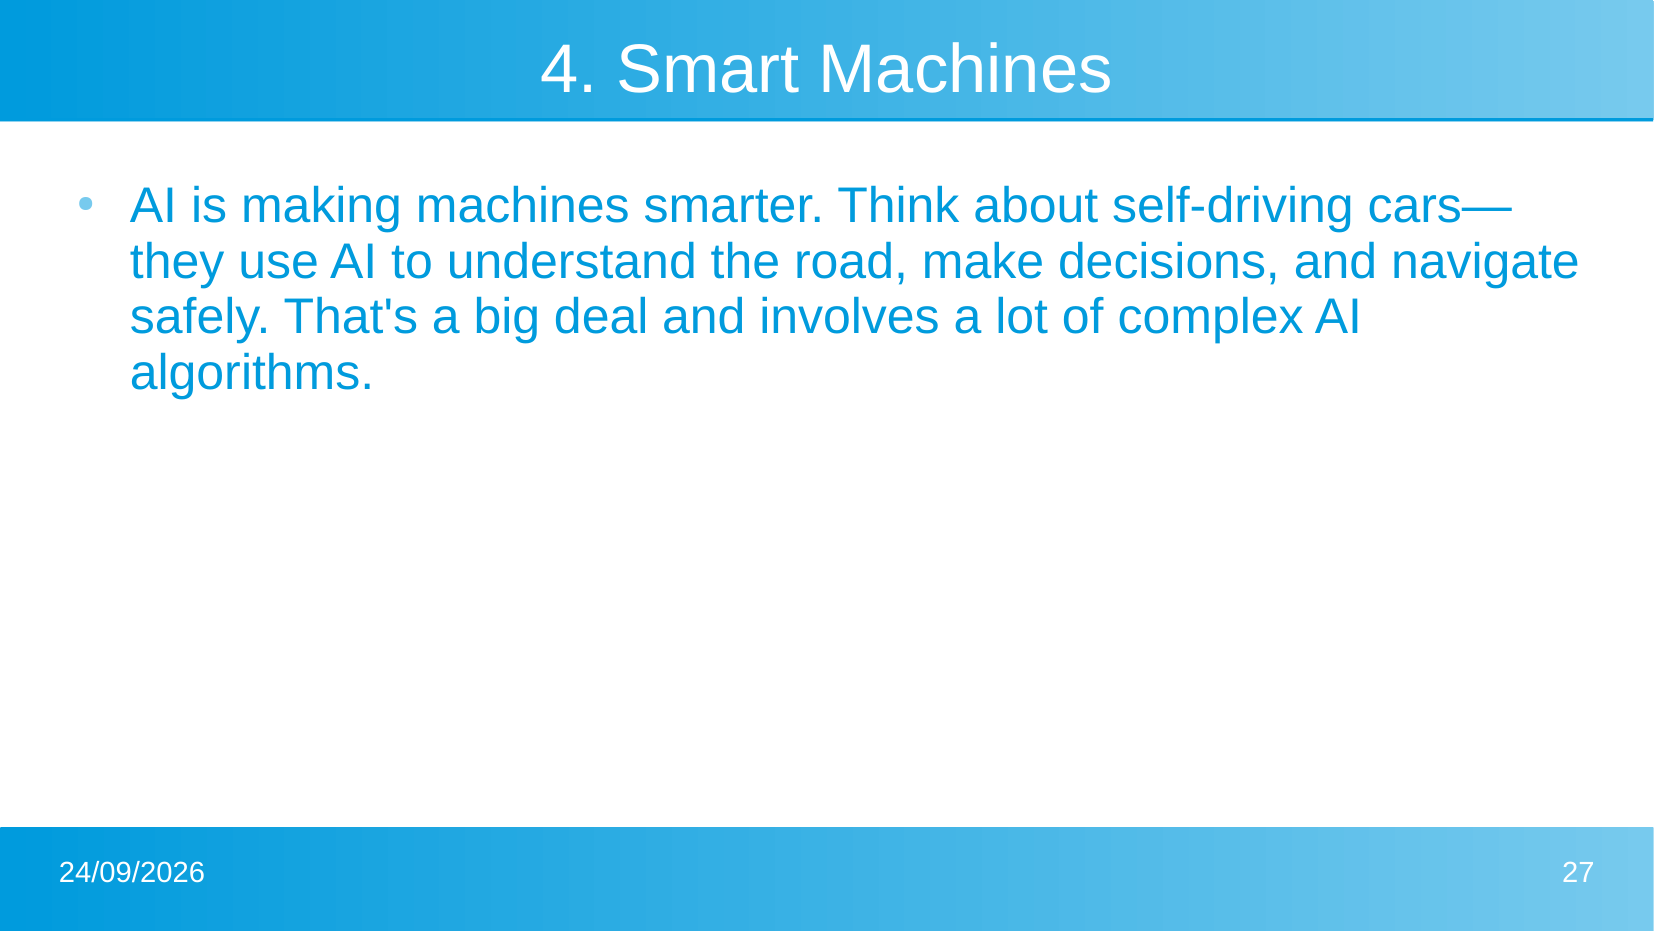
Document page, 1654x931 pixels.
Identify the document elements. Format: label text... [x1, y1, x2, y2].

list AI is making machines smarter. Think about self-driving cars—they use AI to understand the road, make decisions, and navigate safely. That's a big deal and involves a lot of complex AI algorithms. [59, 177, 1595, 768]
title 4. Smart Machines [59, 29, 1595, 108]
